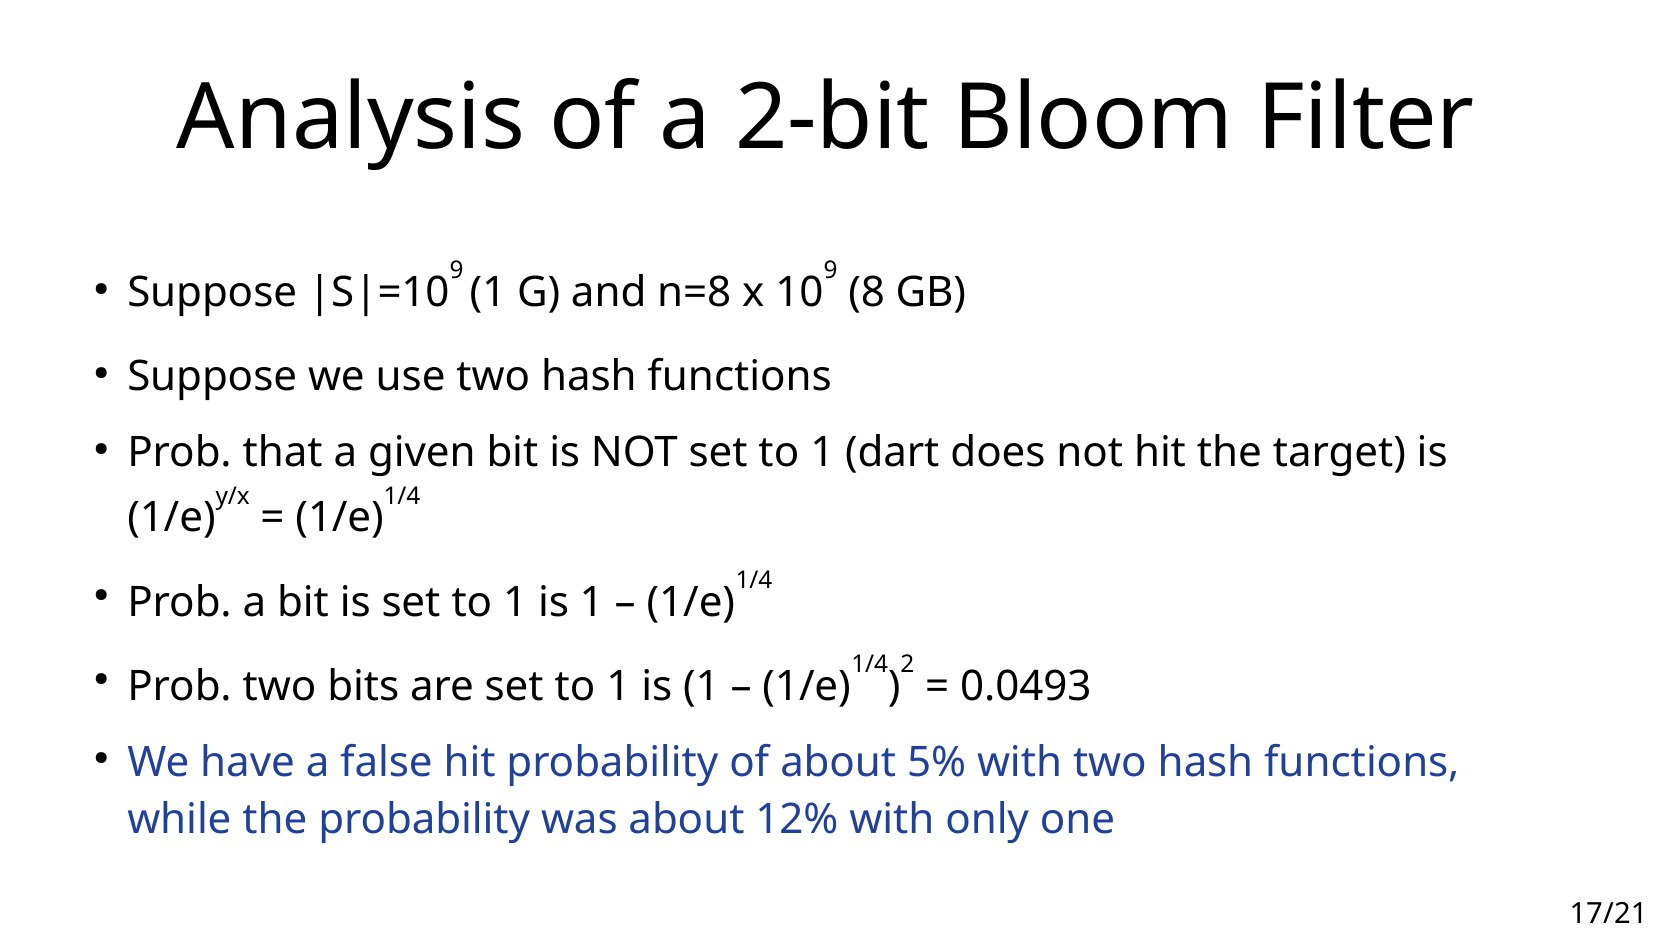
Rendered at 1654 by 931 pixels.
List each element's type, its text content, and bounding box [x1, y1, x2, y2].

title Analysis of a 2-bit Bloom Filter [82, 1, 1571, 226]
list Suppose |S|=109 (1 G) and n=8 x 109 (8 GB) Suppose we use two hash functions Prob. that a given bit is NOT set to 1 (dart does not hit the target) is (1/e)y/x = (1/e)1/4 Prob. a bit is set to 1 is 1 – (1/e)1/4 Prob. two bits are set to 1 is (1 – (1/e)1/4)2 = 0.0493 We have a false hit probability of about 5% with two hash functions, while the probability was about 12% with only one [82, 253, 1571, 854]
